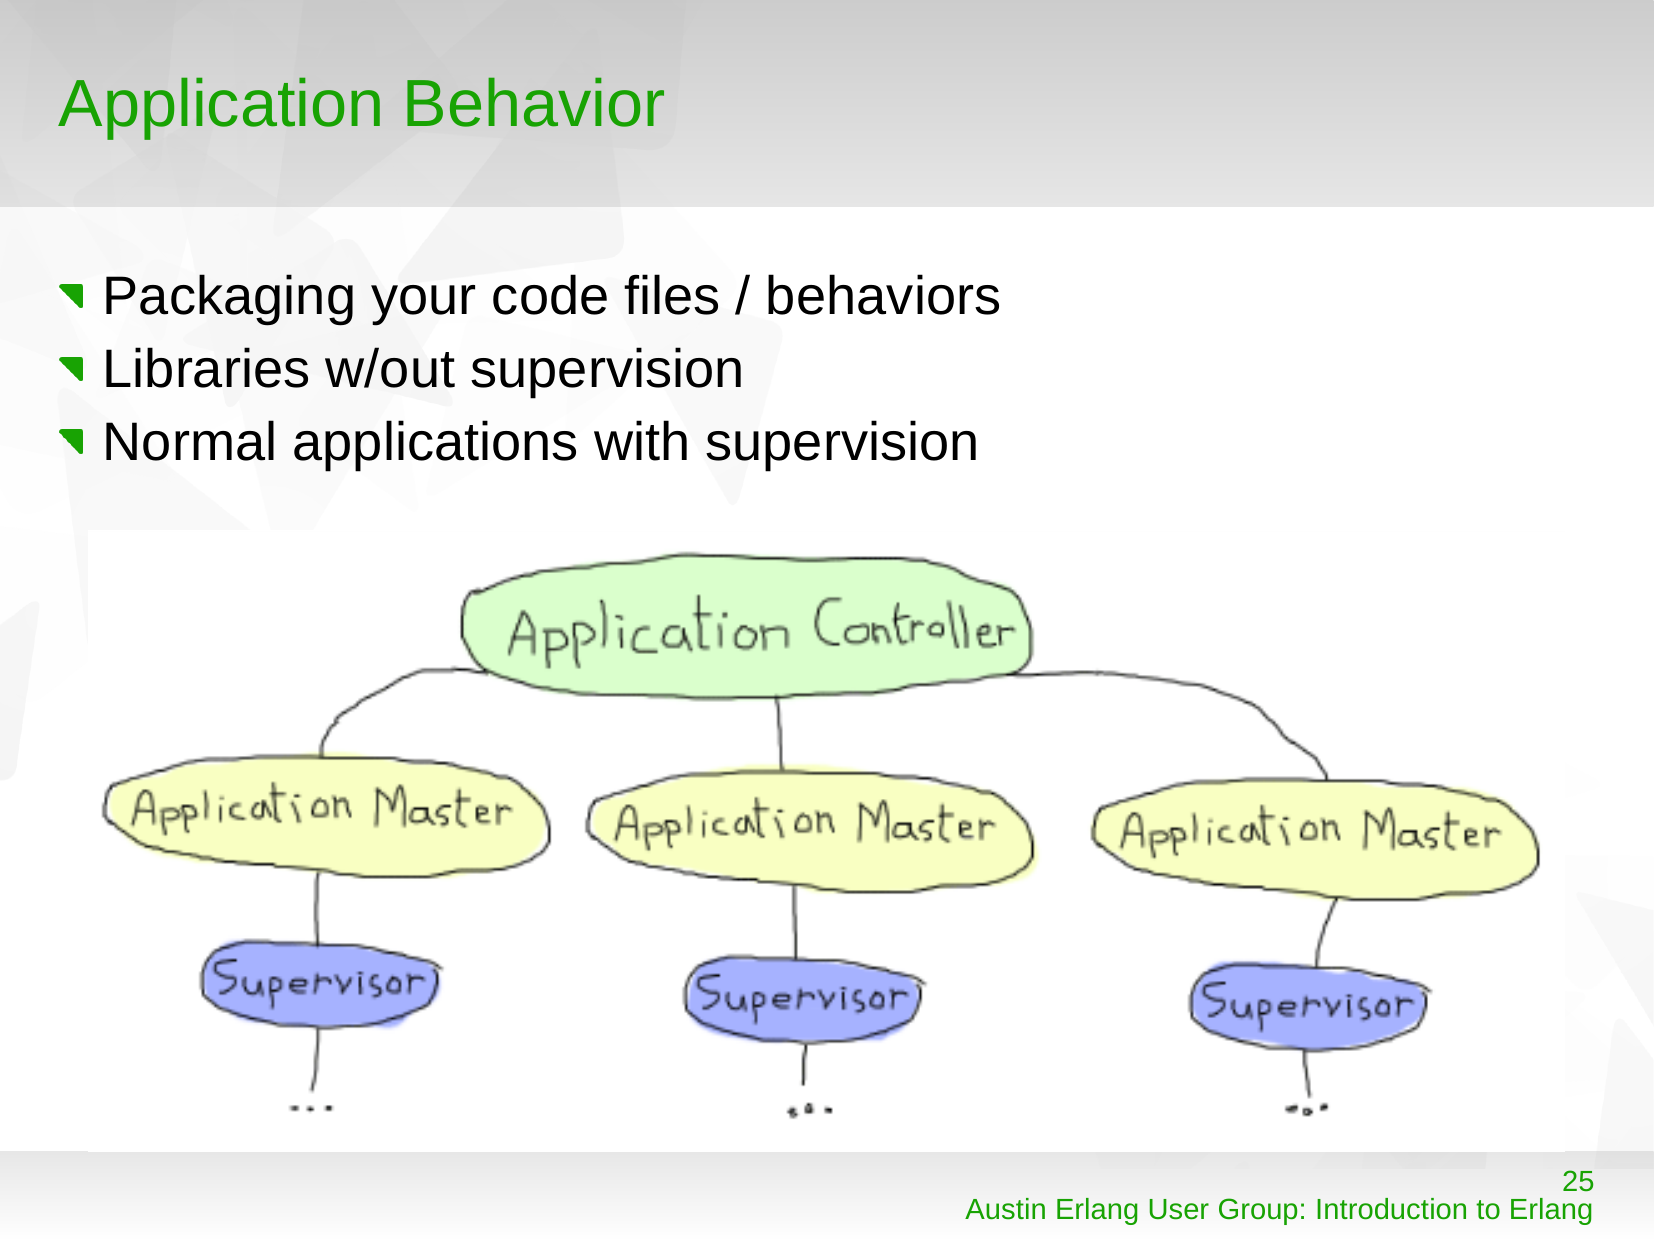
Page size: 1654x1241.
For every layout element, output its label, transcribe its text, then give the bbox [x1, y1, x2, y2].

list Packaging your code files / behaviors Libraries w/out supervision Normal applications with supervision [59, 265, 1595, 473]
title Application Behavior [59, 29, 1595, 178]
picture [0, 0, 1654, 1169]
